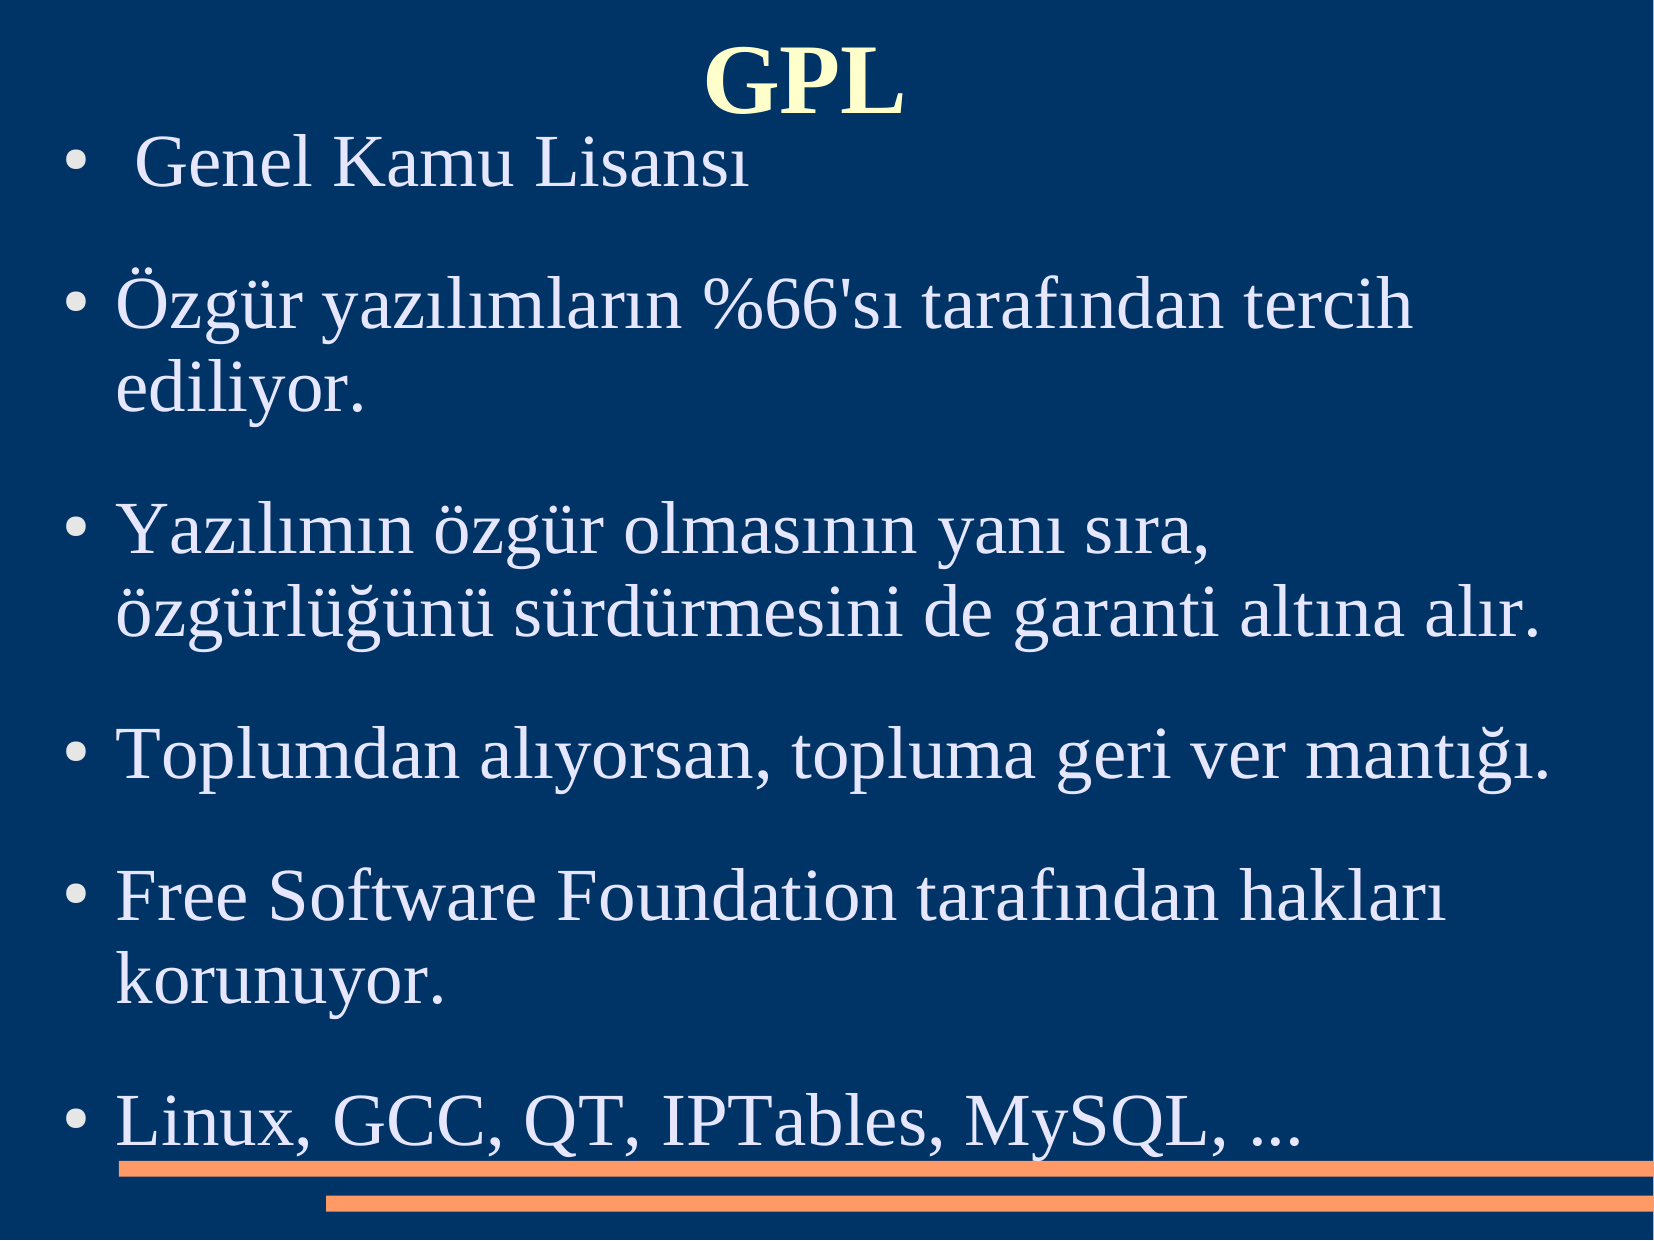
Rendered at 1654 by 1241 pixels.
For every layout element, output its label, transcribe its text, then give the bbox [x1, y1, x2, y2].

list Genel Kamu Lisansı Özgür yazılımların %66'sı tarafından tercih ediliyor. Yazılımın özgür olmasının yanı sıra, özgürlüğünü sürdürmesini de garanti altına alır. Toplumdan alıyorsan, topluma geri ver mantığı. Free Software Foundation tarafından hakları korunuyor. Linux, GCC, QT, IPTables, MySQL, ... [44, 119, 1579, 1162]
title GPL [87, 3, 1522, 119]
